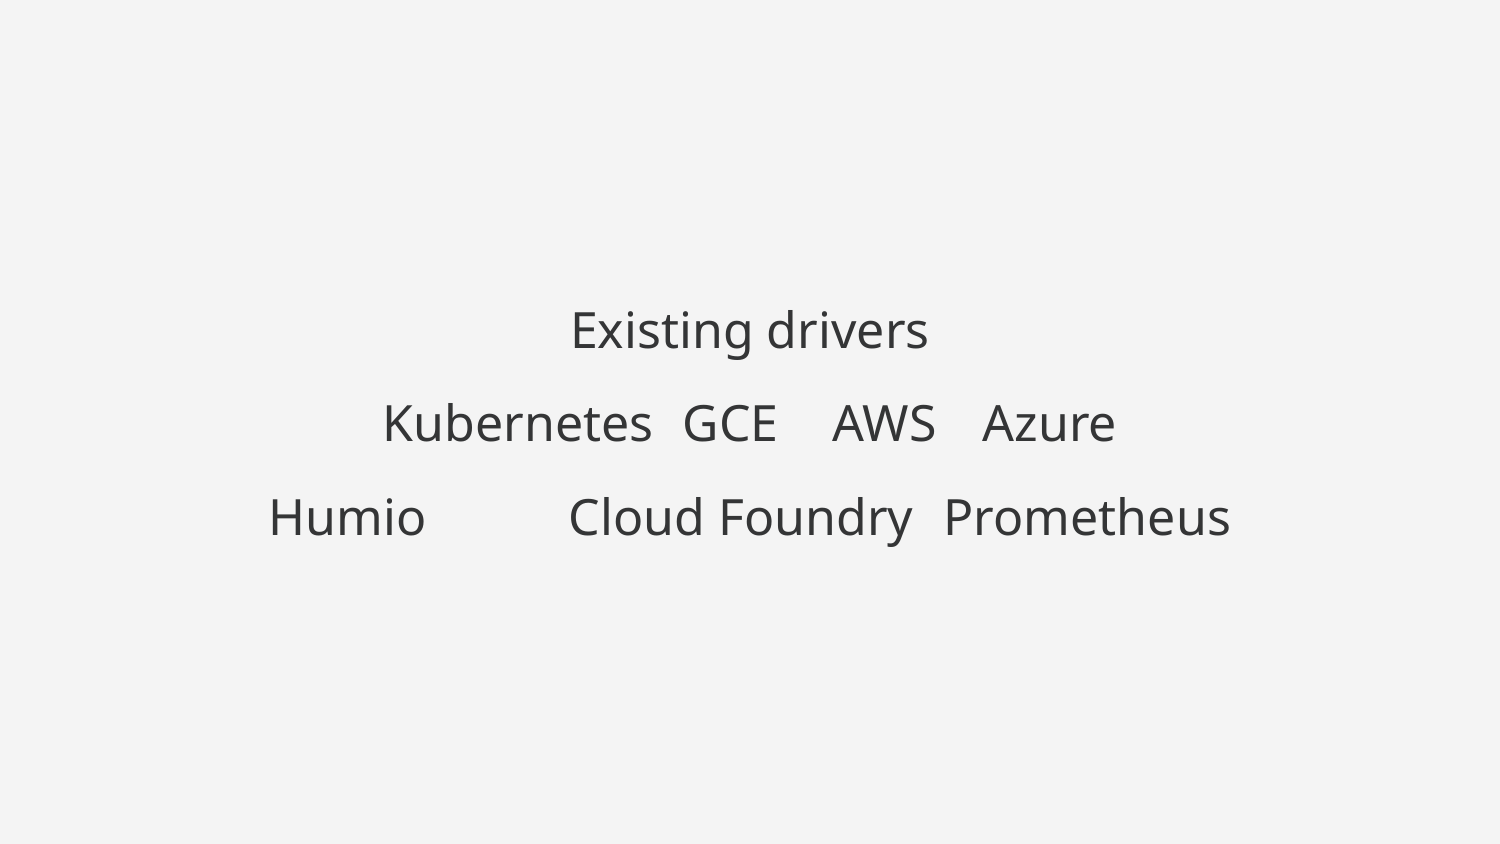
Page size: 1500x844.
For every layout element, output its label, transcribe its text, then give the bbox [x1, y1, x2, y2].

list Existing drivers Kubernetes GCE AWS Azure Humio Cloud Foundry Prometheus [51, 266, 1449, 578]
